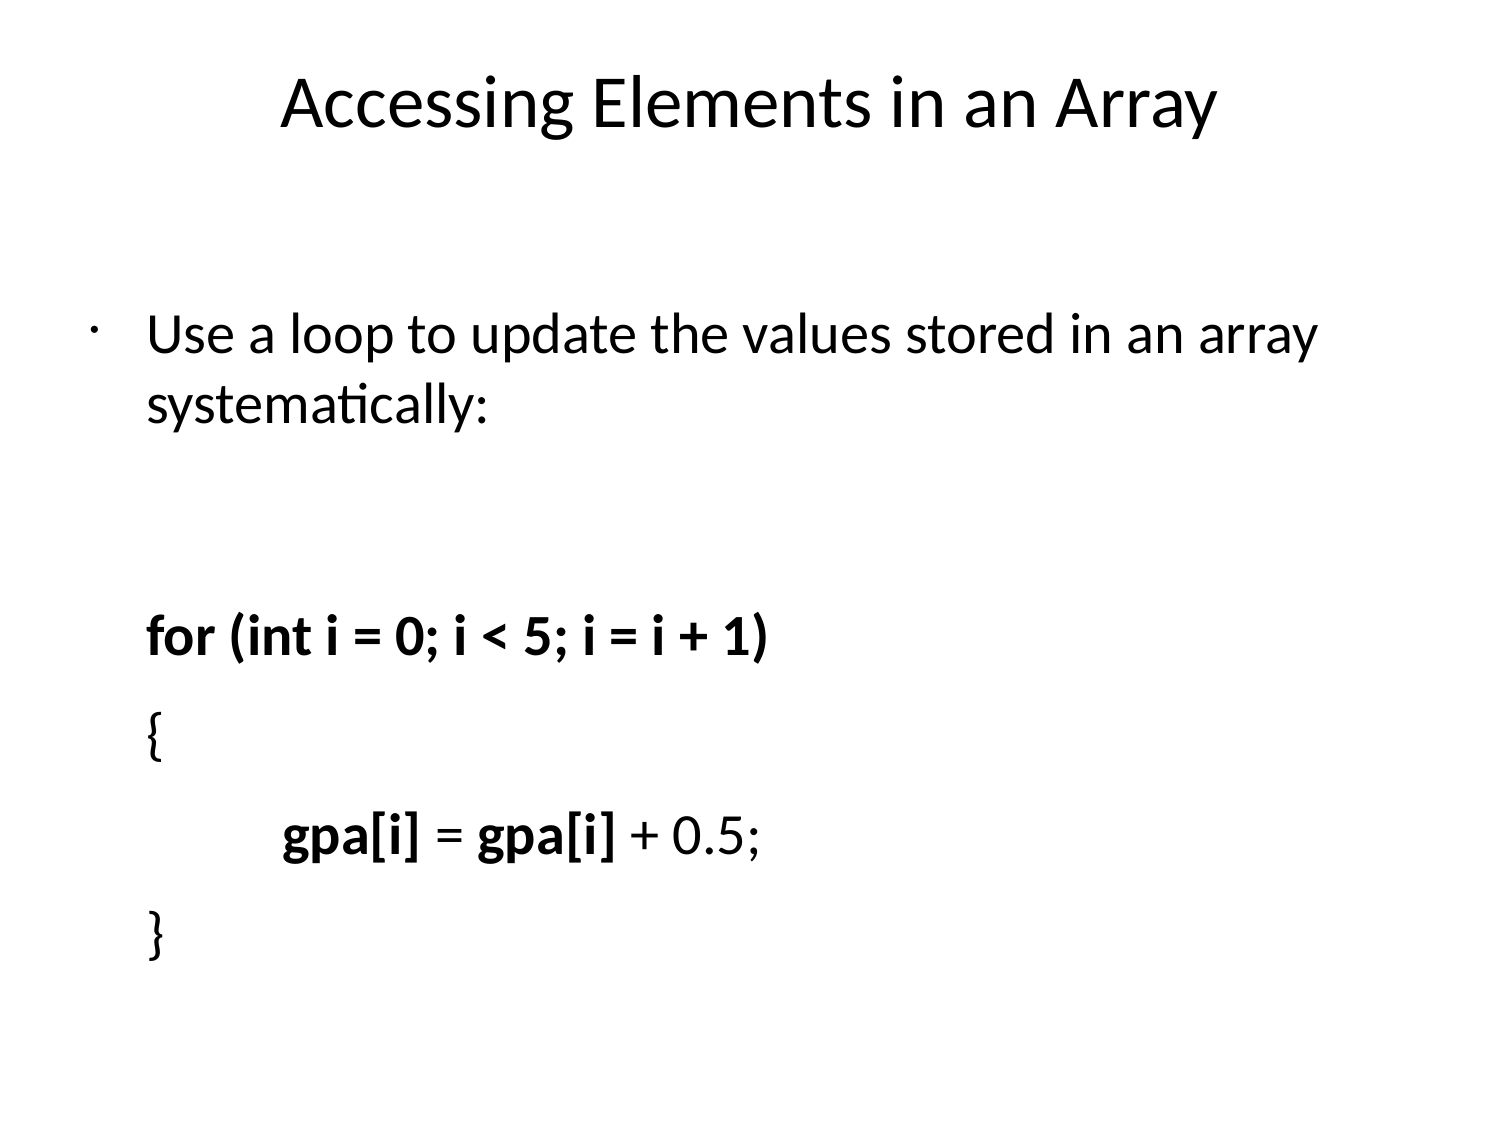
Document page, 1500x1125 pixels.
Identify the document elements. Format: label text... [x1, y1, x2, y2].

list Use a loop to update the values stored in an array systematically: for (int i = 0; i < 5; i = i + 1) { gpa[i] = gpa[i] + 0.5; } [75, 287, 1463, 968]
title Accessing Elements in an Array [75, 45, 1425, 233]
